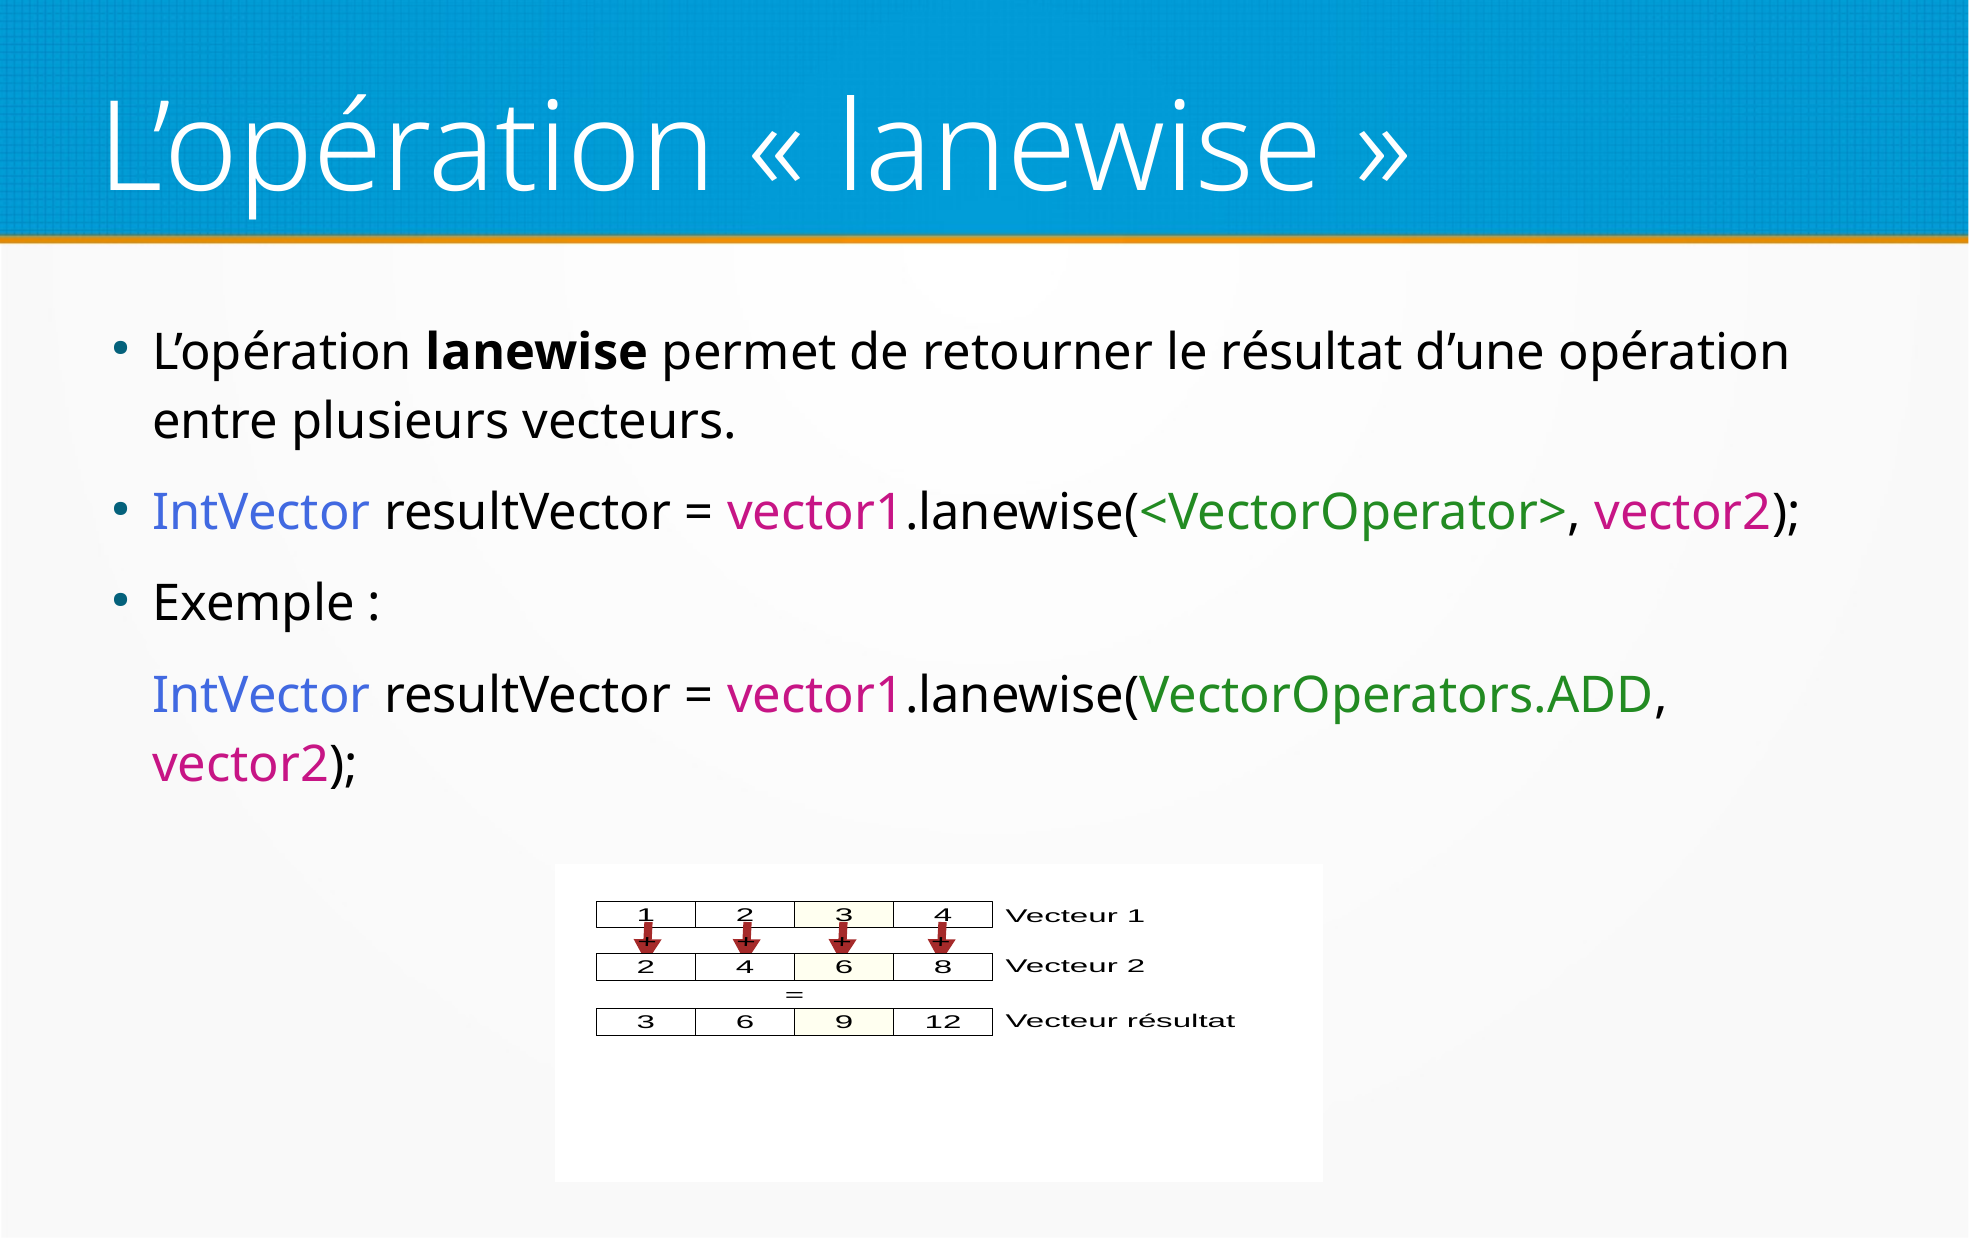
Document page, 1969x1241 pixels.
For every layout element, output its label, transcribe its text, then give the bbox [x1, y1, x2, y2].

list L’opération lanewise permet de retourner le résultat d’une opération entre plusieurs vecteurs. IntVector resultVector = vector1.lanewise(<VectorOperator>, vector2); Exemple : IntVector resultVector = vector1.lanewise(VectorOperators.ADD, vector2); [98, 315, 1861, 1081]
picture [0, 233, 1969, 1241]
title L’opération « lanewise » [98, 19, 1870, 227]
